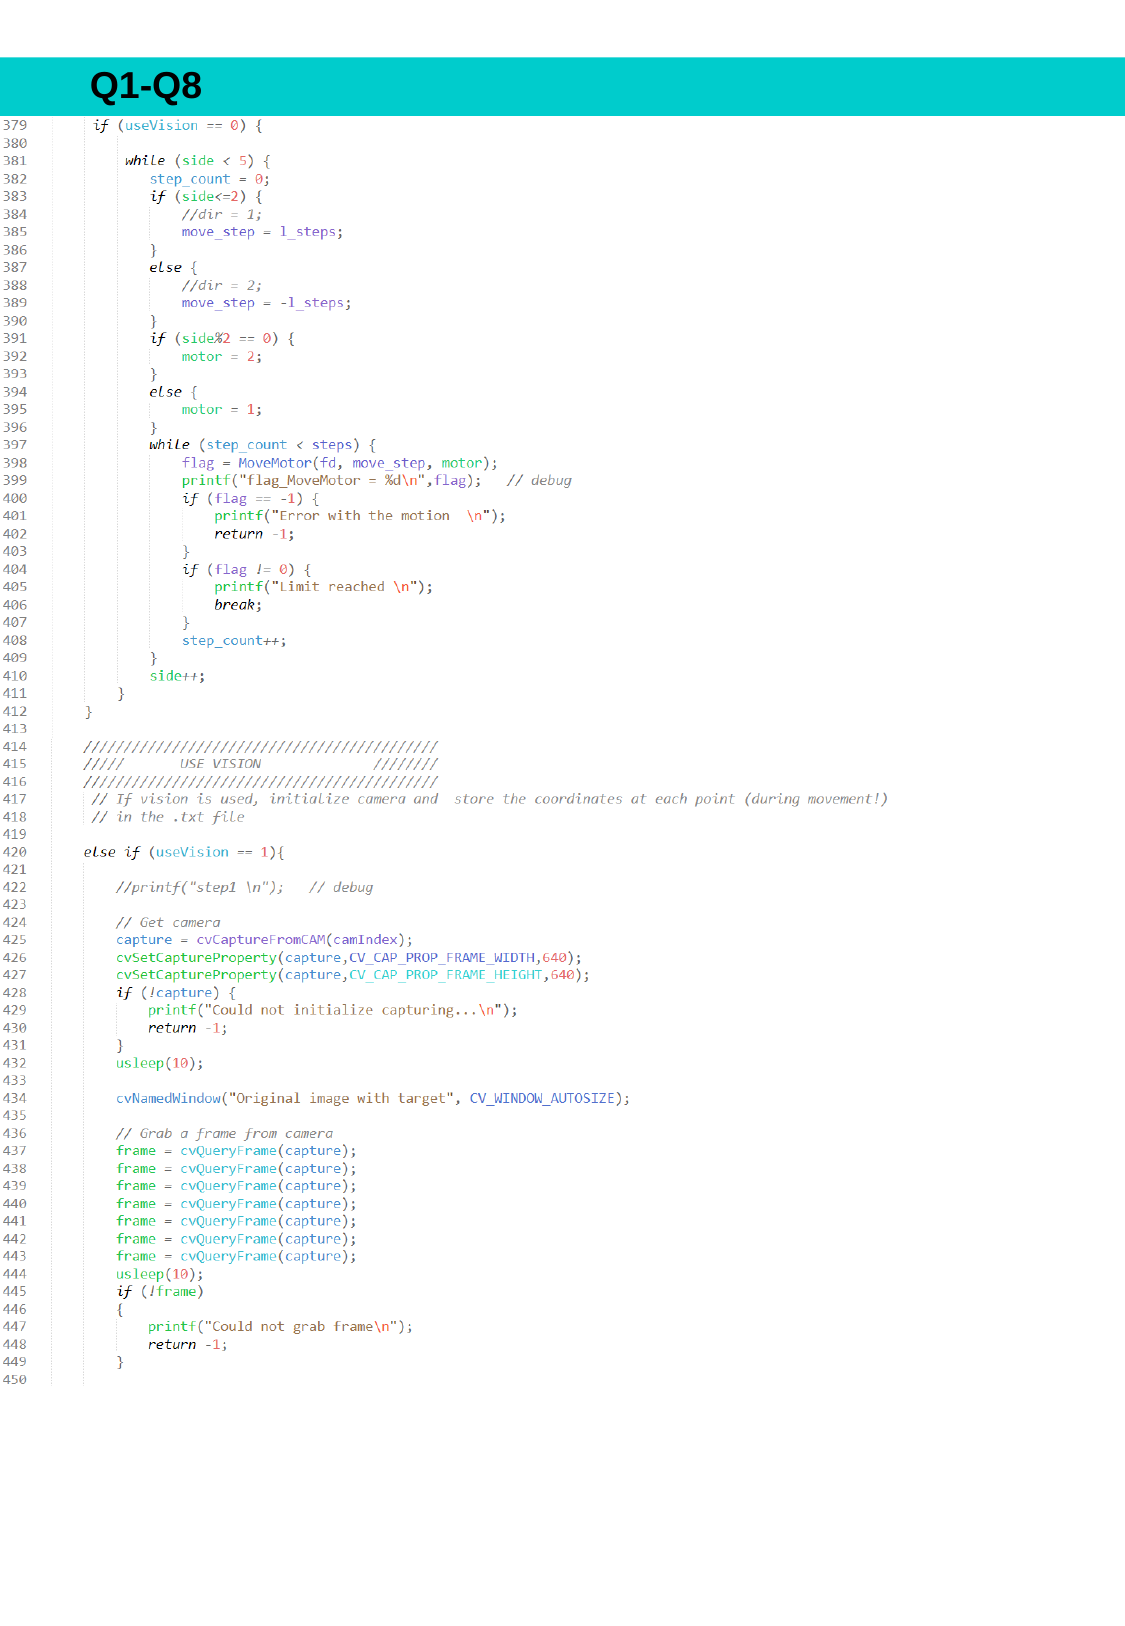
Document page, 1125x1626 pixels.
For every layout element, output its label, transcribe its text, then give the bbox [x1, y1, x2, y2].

picture [0, 116, 1125, 1386]
text_box Q1-Q8 [0, 57, 1125, 116]
